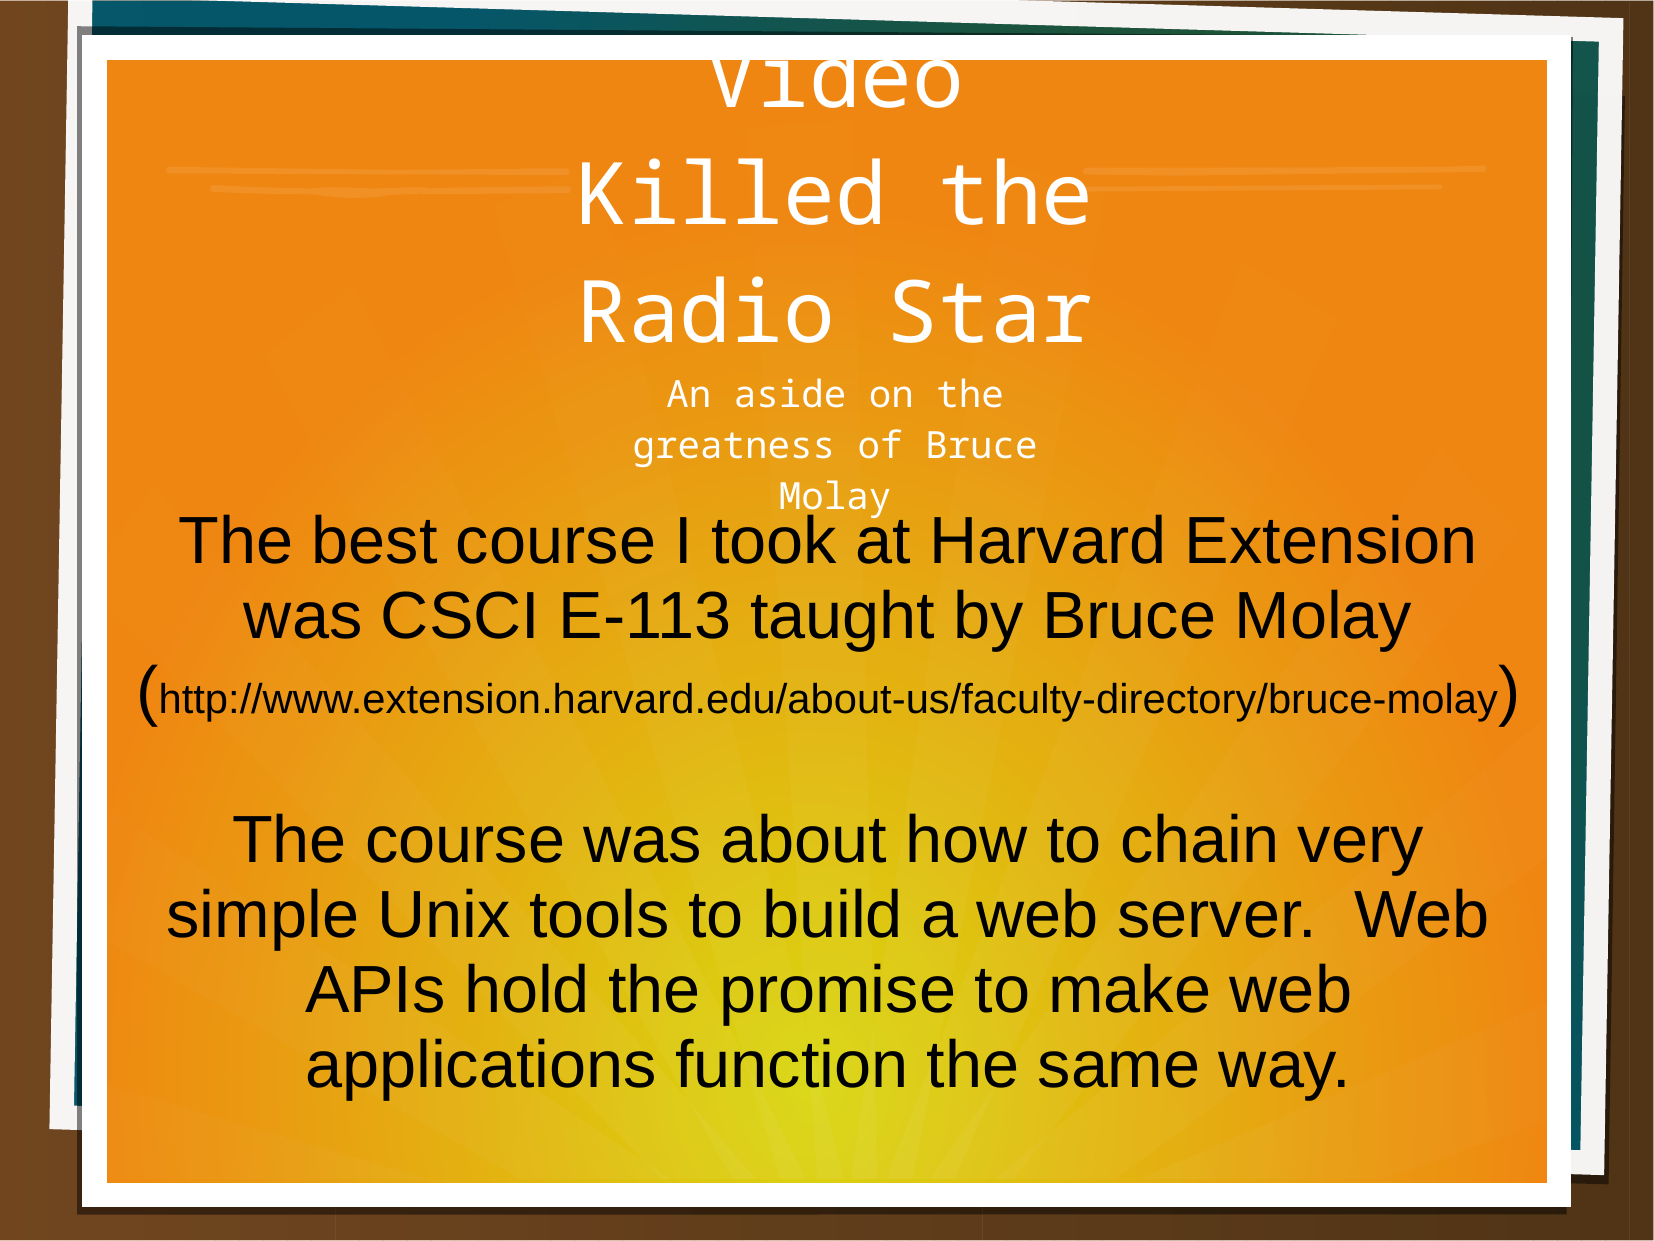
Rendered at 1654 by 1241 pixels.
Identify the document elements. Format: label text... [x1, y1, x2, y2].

title Video Killed the Radio Star An aside on the greatness of Bruce Molay [575, 75, 1096, 461]
subtitle The best course I took at Harvard Extension was CSCI E-113 taught by Bruce Molay (http://www.extension.harvard.edu/about-us/faculty-directory/bruce-molay) The course was about how to chain very simple Unix tools to build a web server. Web APIs hold the promise to make web applications function the same way. [135, 465, 1523, 1141]
